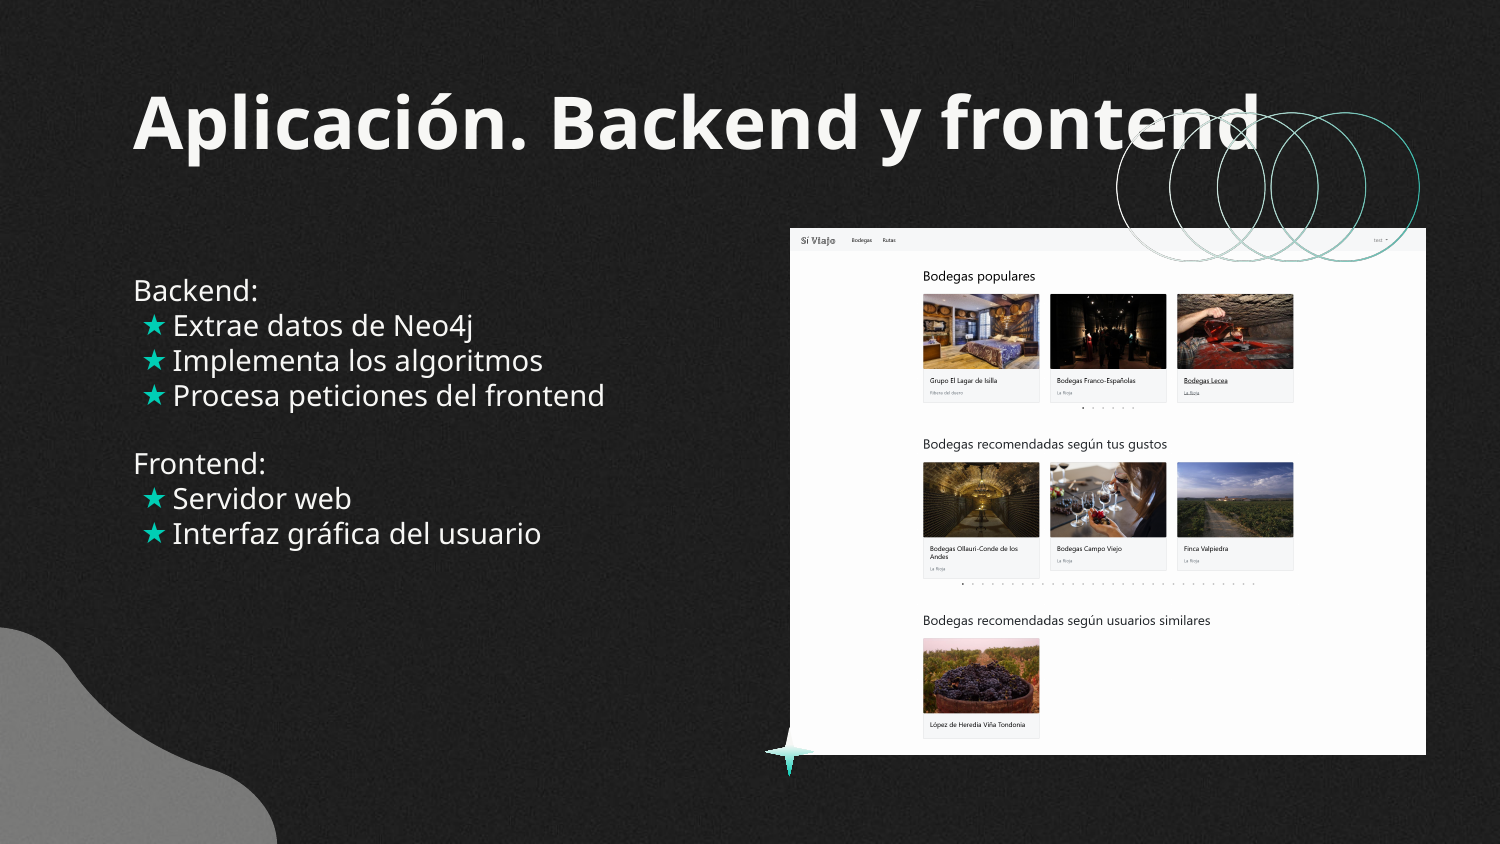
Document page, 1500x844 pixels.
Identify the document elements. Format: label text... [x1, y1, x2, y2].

picture [0, 0, 1500, 844]
list Backend: Extrae datos de Neo4j Implementa los algoritmos Procesa peticiones del frontend Frontend: Servidor web Interfaz gráfica del usuario [118, 257, 664, 683]
text_box [764, 727, 815, 773]
title Aplicación. Backend y frontend [118, 72, 1382, 167]
